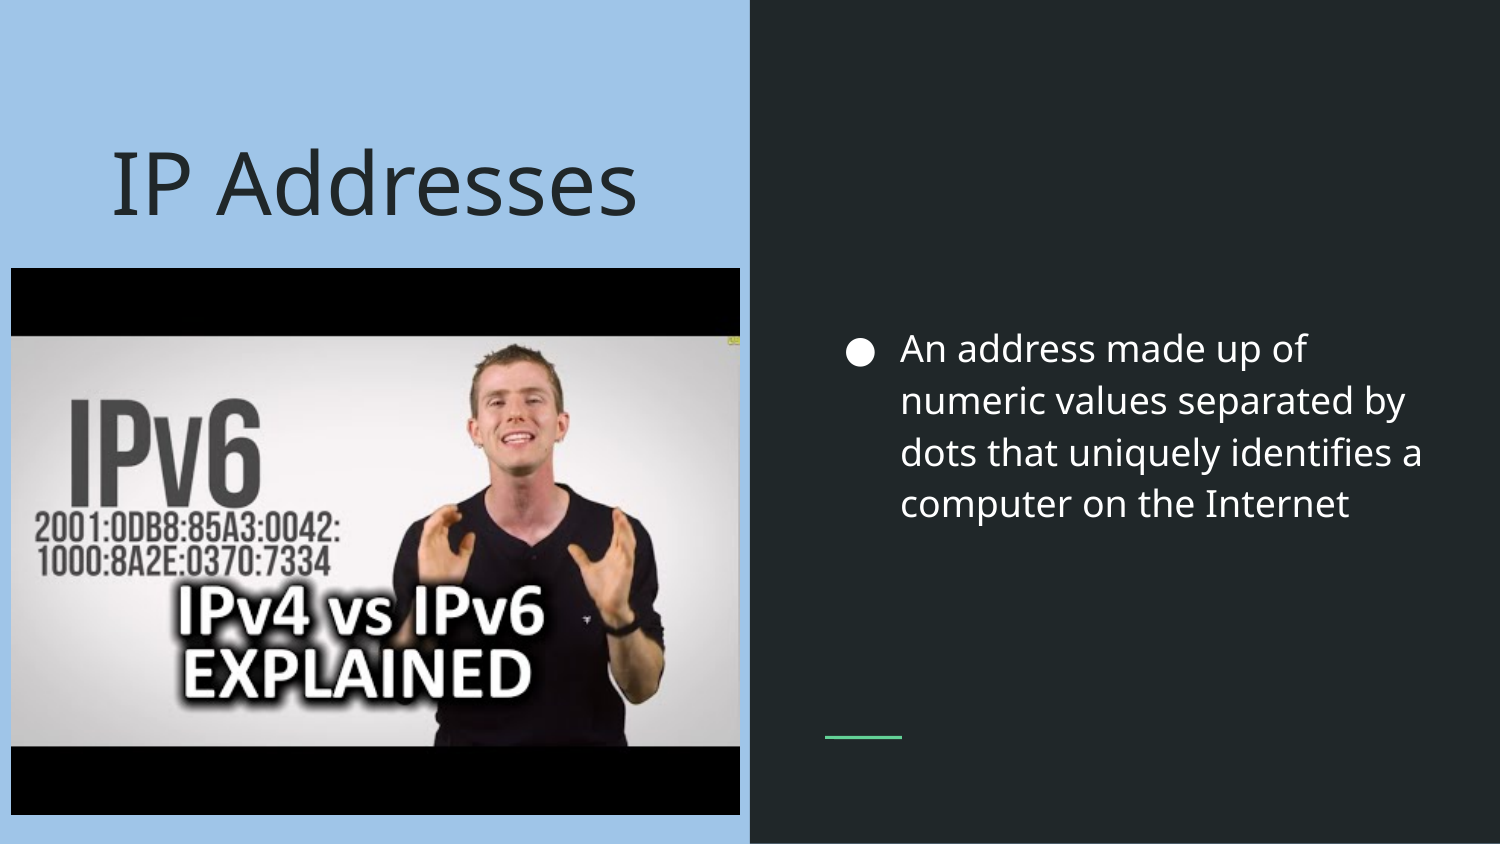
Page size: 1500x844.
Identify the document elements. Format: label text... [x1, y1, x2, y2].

picture [11, 268, 740, 815]
list An address made up of numeric values separated by dots that uniquely identifies a computer on the Internet [810, 118, 1440, 725]
title IP Addresses [43, 0, 708, 248]
